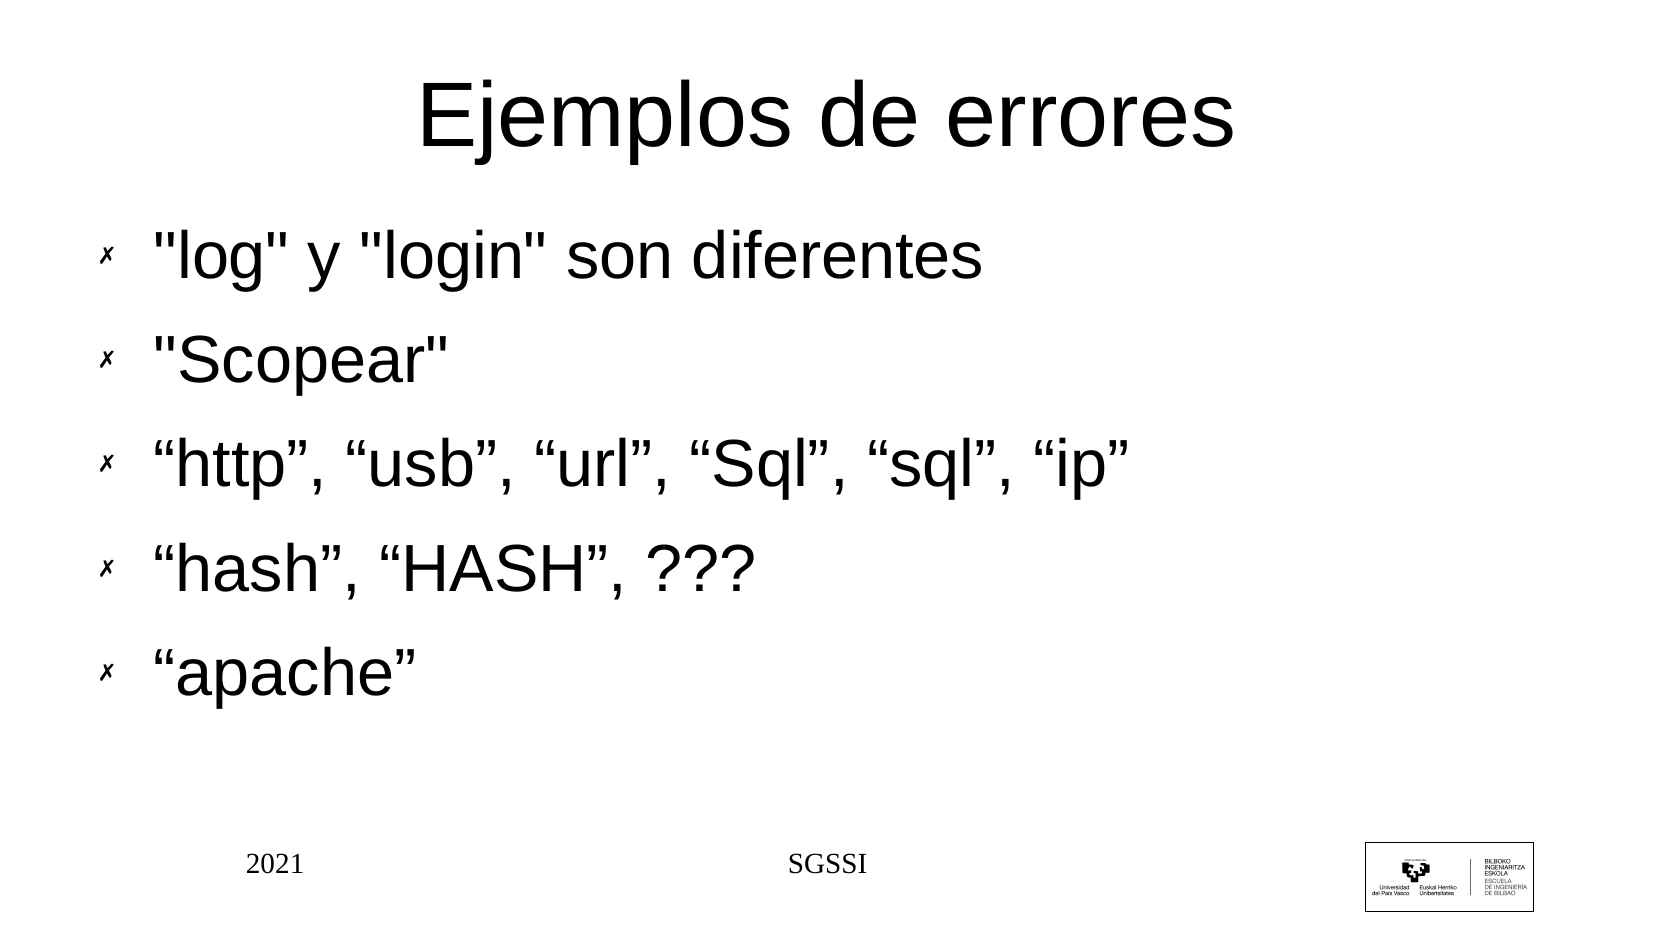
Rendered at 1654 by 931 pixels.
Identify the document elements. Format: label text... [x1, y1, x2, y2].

picture [1366, 843, 1533, 911]
title Ejemplos de errores [82, 37, 1571, 193]
list "log" y "login" son diferentes "Scopear" “http”, “usb”, “url”, “Sql”, “sql”, “ip” “hash”, “HASH”, ??? “apache” [82, 217, 1571, 758]
